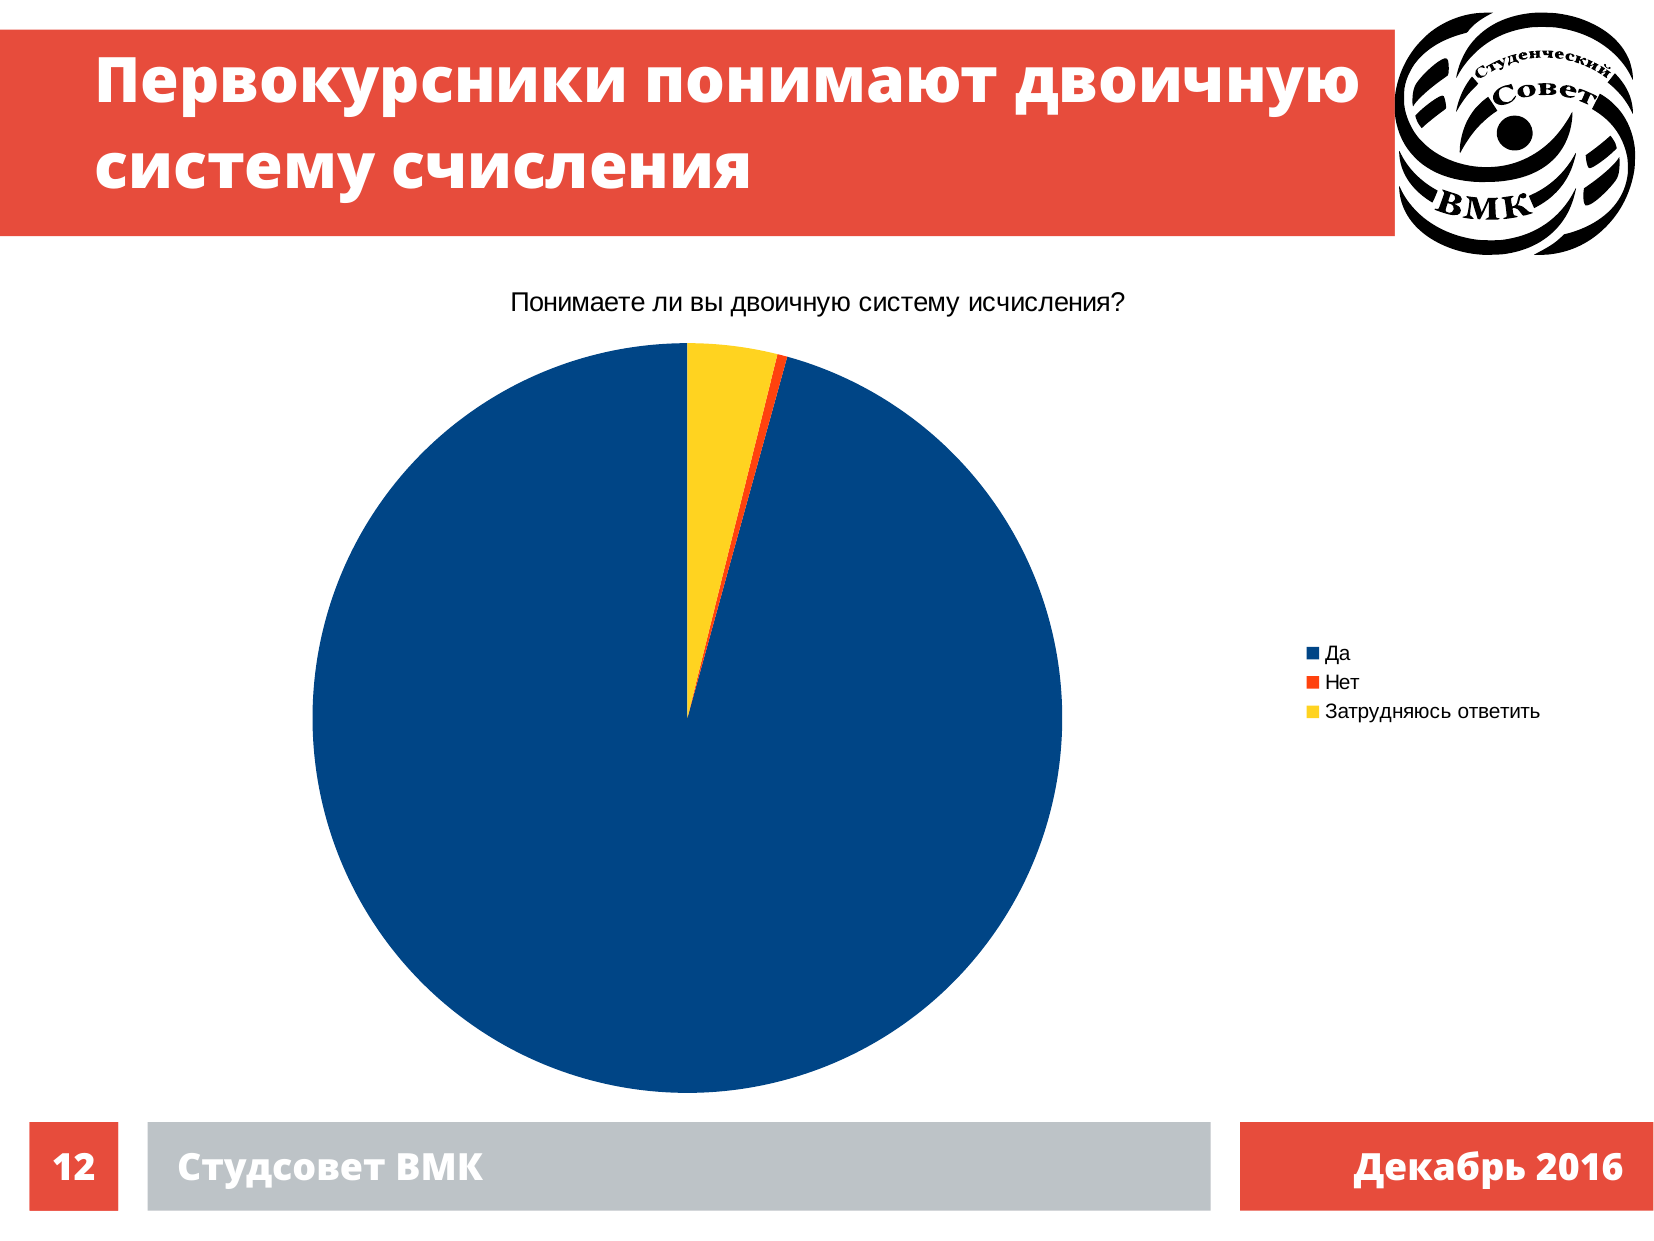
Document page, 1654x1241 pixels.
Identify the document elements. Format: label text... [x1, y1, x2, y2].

picture [1394, 12, 1636, 255]
chart [75, 255, 1561, 1111]
title Первокурсники понимают двоичную систему счисления [59, 59, 1366, 207]
